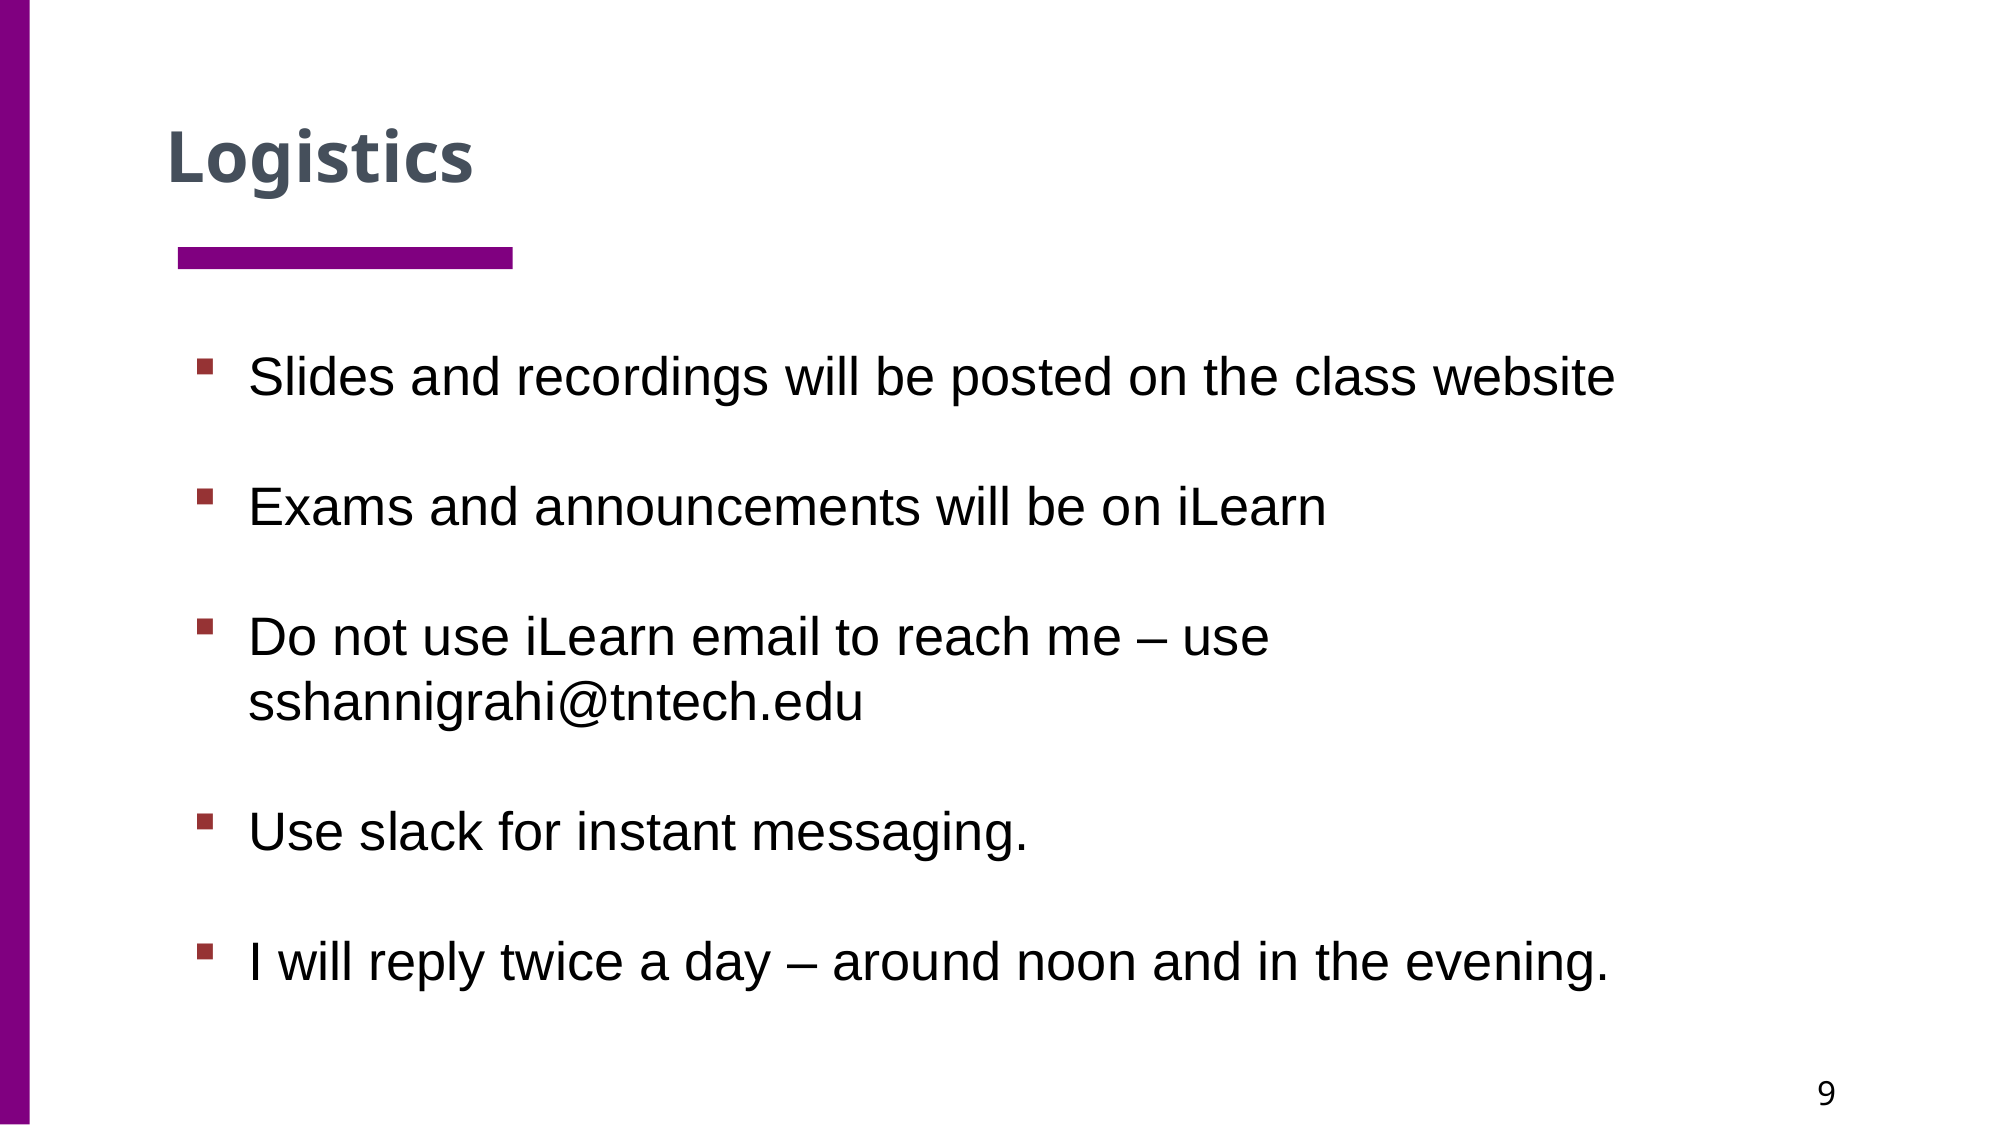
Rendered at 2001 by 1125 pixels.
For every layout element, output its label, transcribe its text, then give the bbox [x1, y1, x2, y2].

text_box Logistics [151, 0, 1849, 212]
text_box Slides and recordings will be posted on the class website Exams and announcements will be on iLearn Do not use iLearn email to reach me – use sshannigrahi@tntech.edu Use slack for instant messaging. I will reply twice a day – around noon and in the evening. [177, 326, 1875, 1050]
